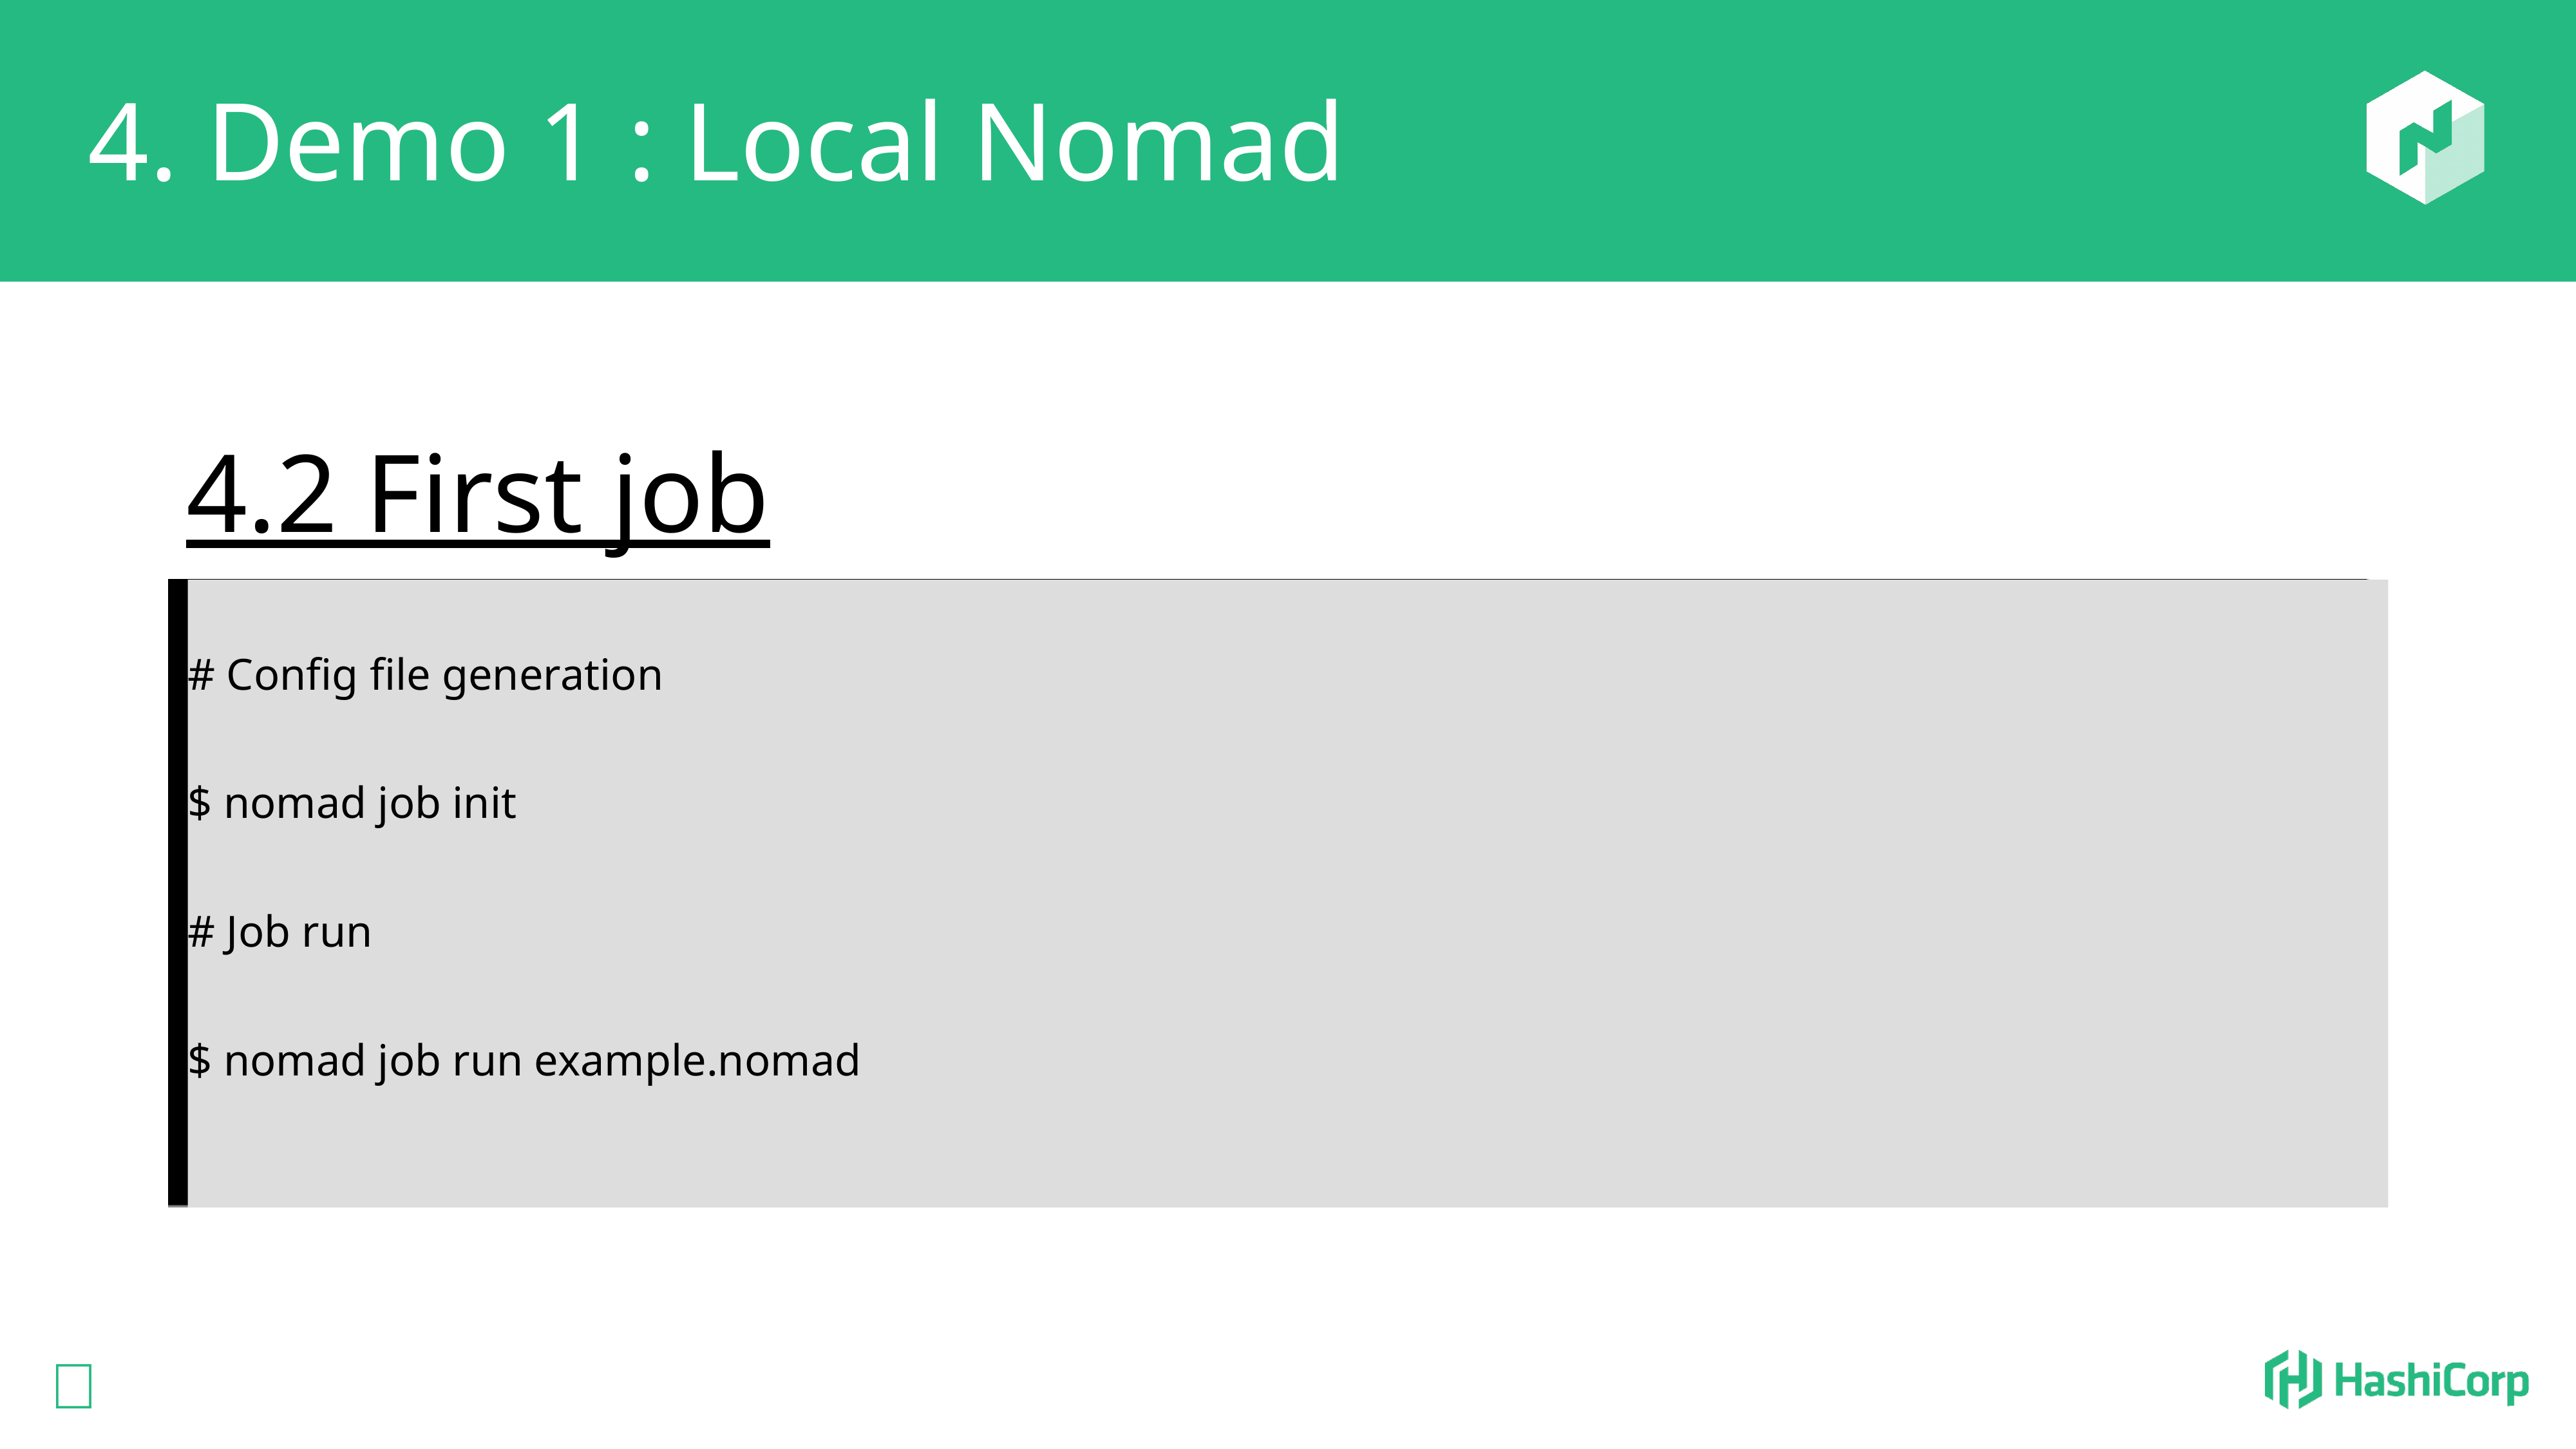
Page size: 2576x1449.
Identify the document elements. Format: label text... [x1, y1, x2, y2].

title 4. Demo 1 : Local Nomad [82, 37, 2313, 238]
picture [2358, 70, 2493, 205]
list 4.2 First job [186, 402, 2387, 580]
picture [2265, 1349, 2529, 1410]
list # Config file generation $ nomad job init # Job run $ nomad job run example.nomad [187, 580, 2389, 1208]
